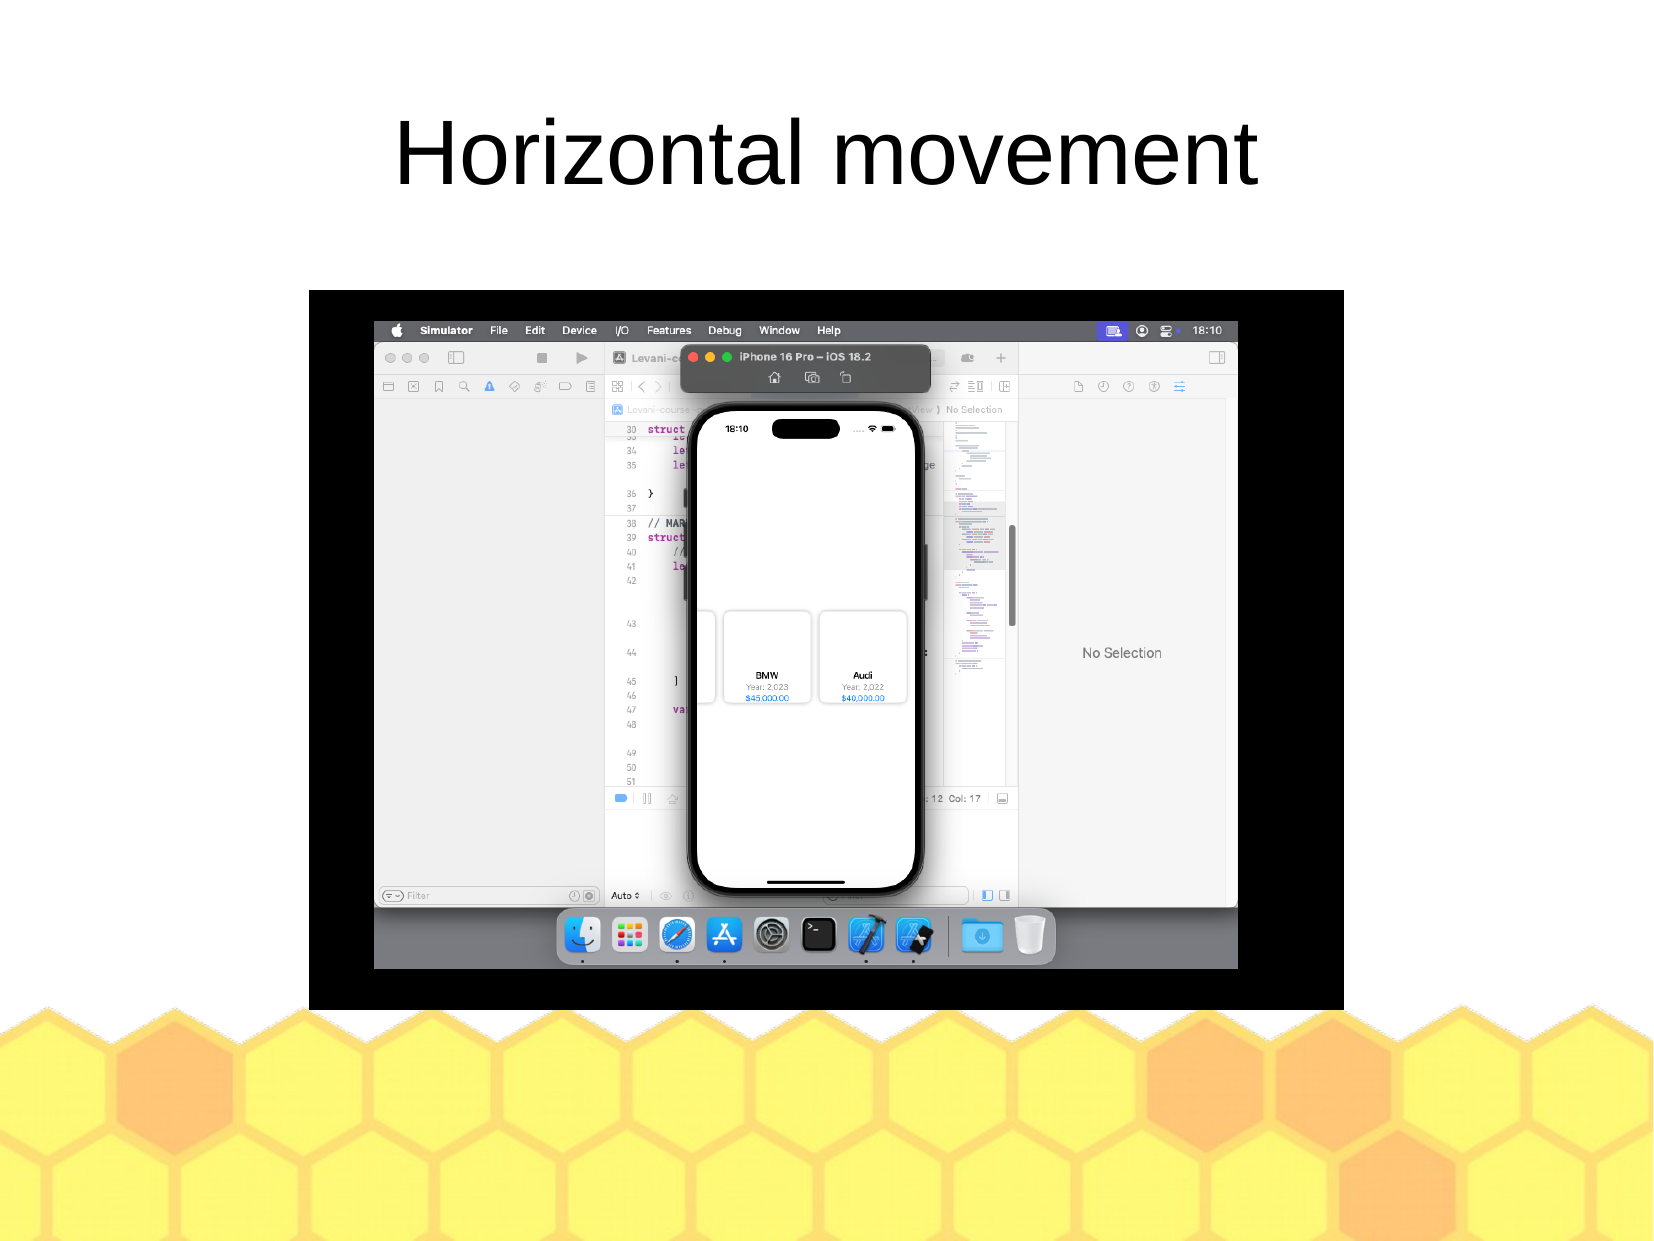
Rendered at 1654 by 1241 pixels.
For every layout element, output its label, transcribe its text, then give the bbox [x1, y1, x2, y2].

title Horizontal movement [82, 49, 1571, 257]
picture [0, 290, 1654, 1241]
